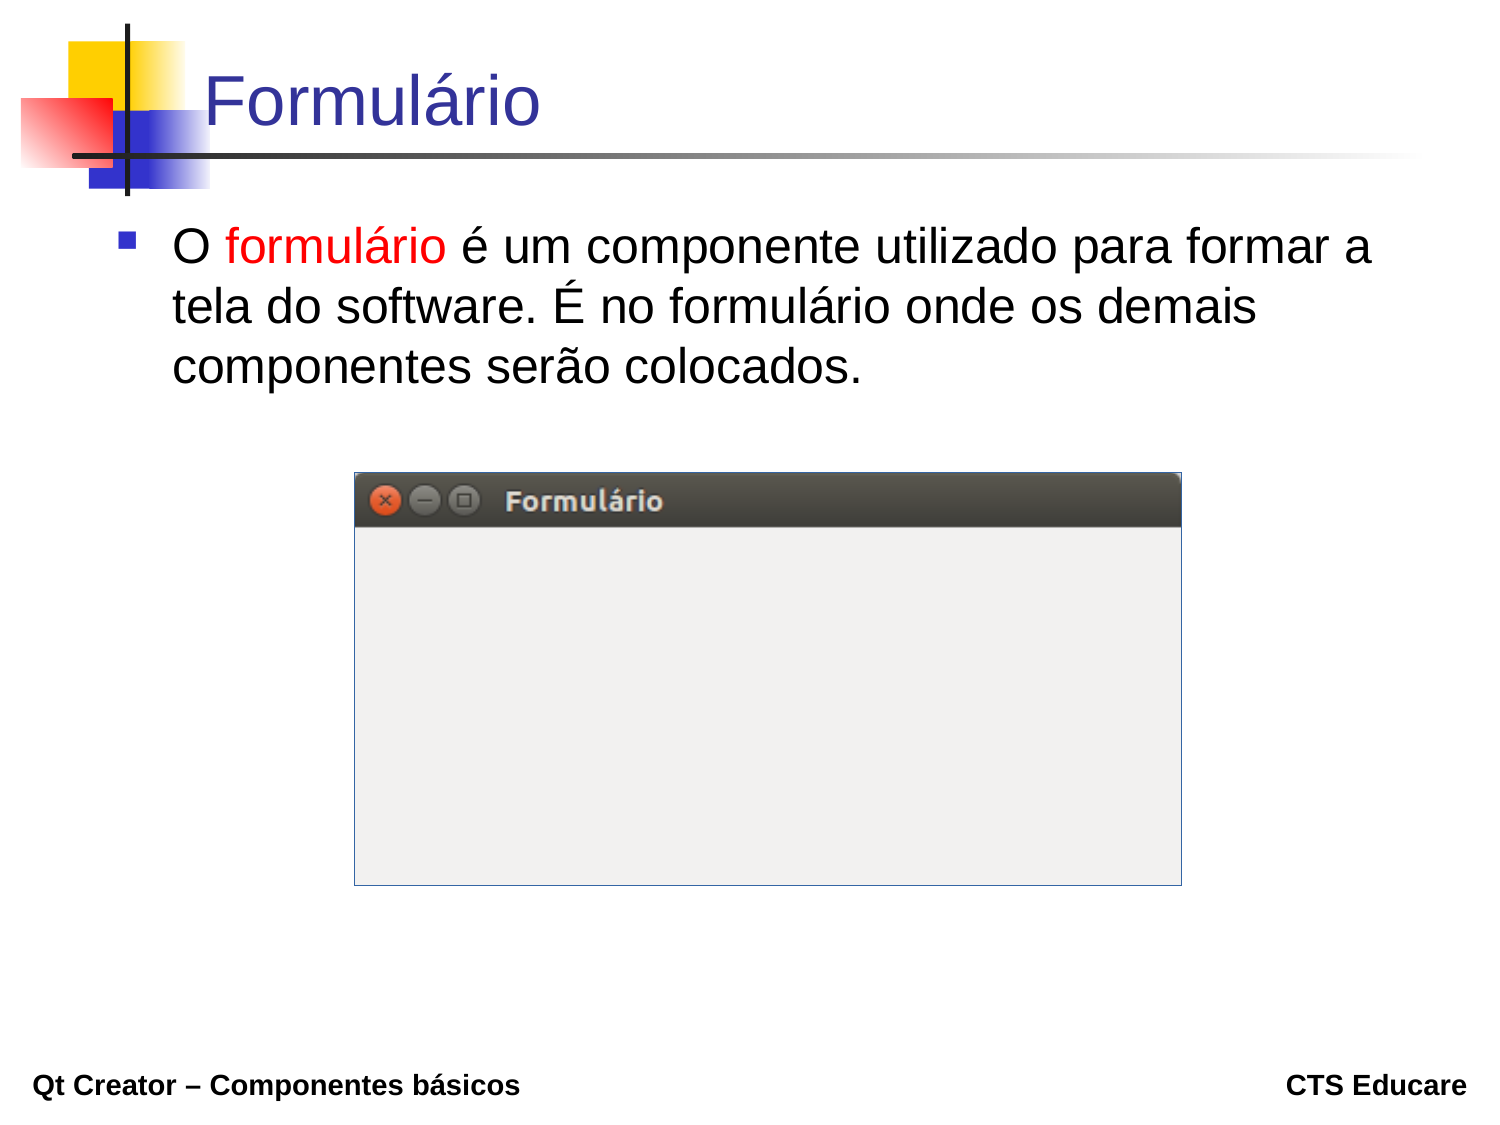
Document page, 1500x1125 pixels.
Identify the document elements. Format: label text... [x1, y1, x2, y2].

picture [354, 472, 1182, 886]
title Formulário [188, 46, 1468, 149]
list O formulário é um componente utilizado para formar a tela do software. É no formulário onde os demais componentes serão colocados. [100, 206, 1447, 451]
